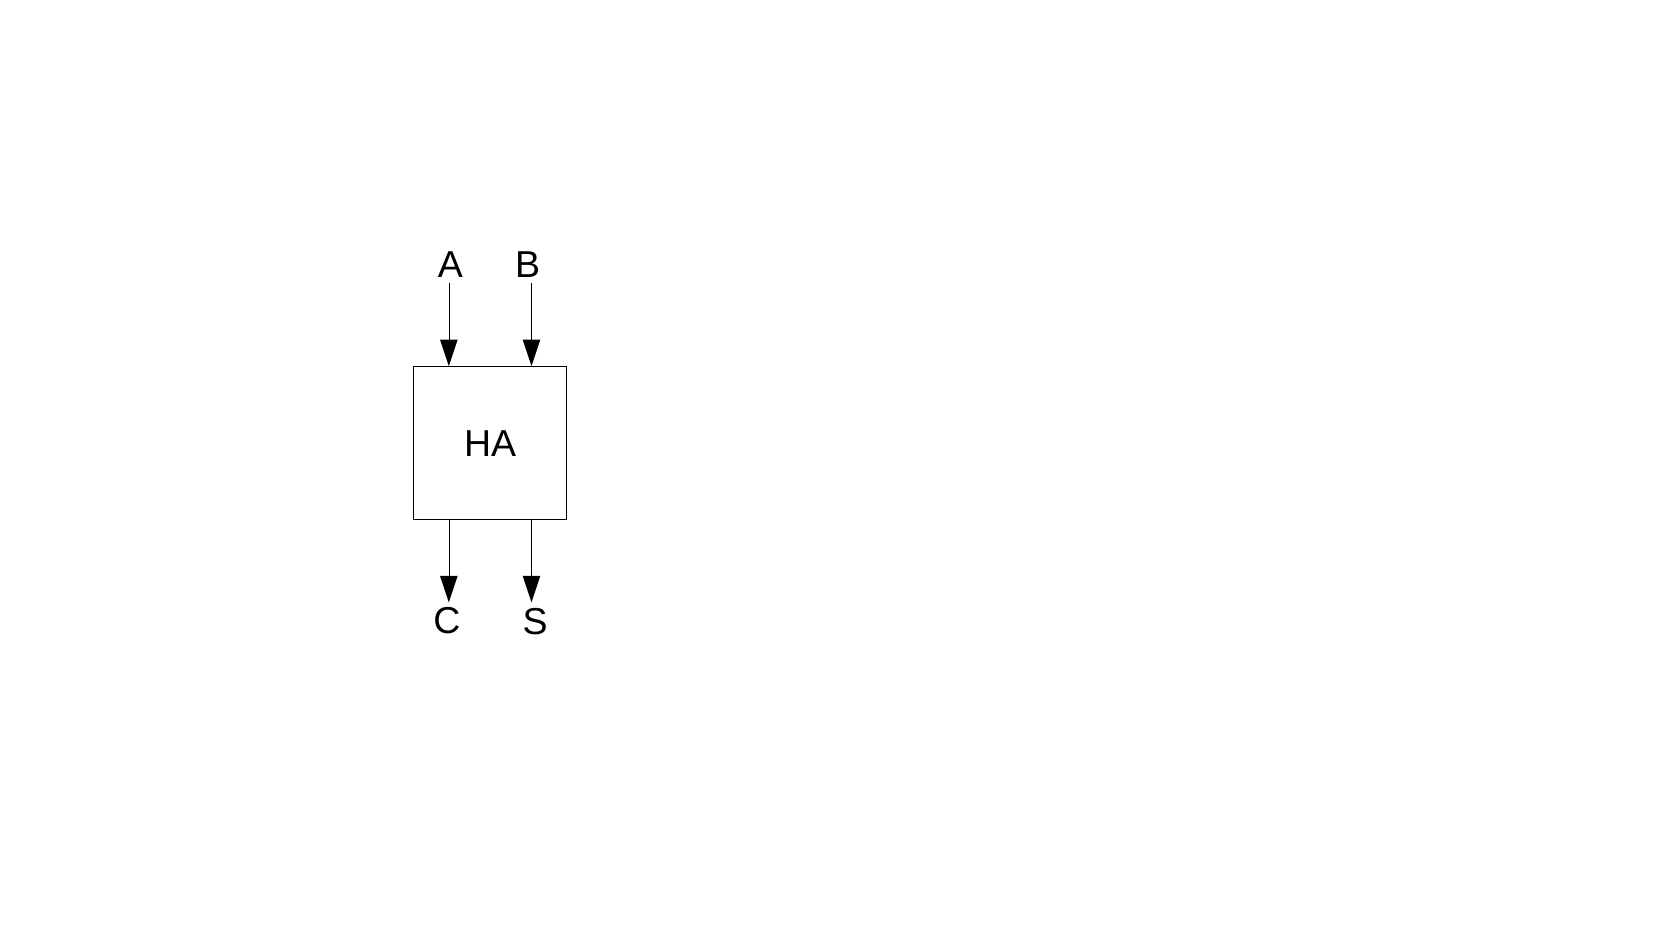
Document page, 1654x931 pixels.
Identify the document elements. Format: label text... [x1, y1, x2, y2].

text_box S [507, 592, 563, 650]
text_box B [500, 236, 556, 294]
text_box A [423, 236, 478, 294]
text_box C [418, 592, 476, 649]
text_box HA [413, 366, 567, 520]
